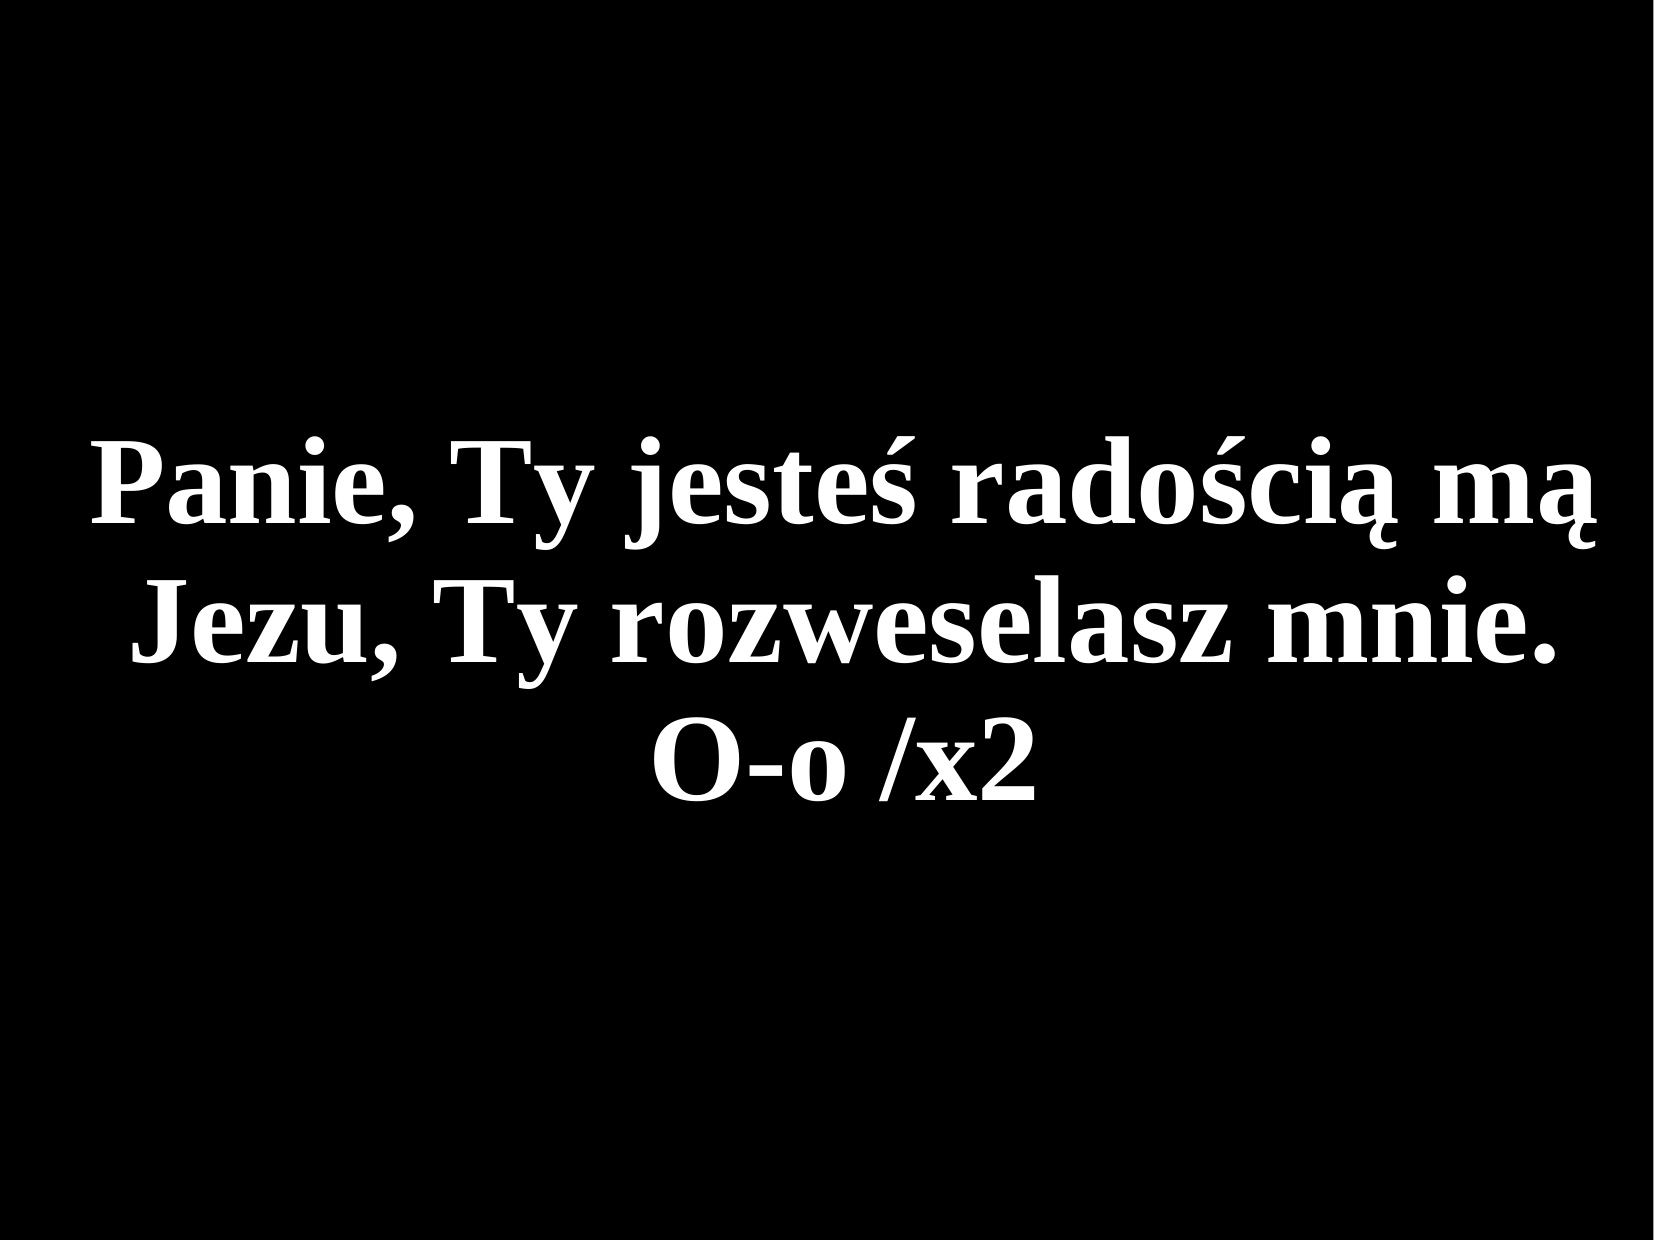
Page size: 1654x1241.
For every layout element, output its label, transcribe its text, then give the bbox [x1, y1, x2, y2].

subtitle Panie, Ty jesteś radością mą Jezu, Ty rozweselasz mnie. O-o /x2 [0, 0, 1654, 1241]
